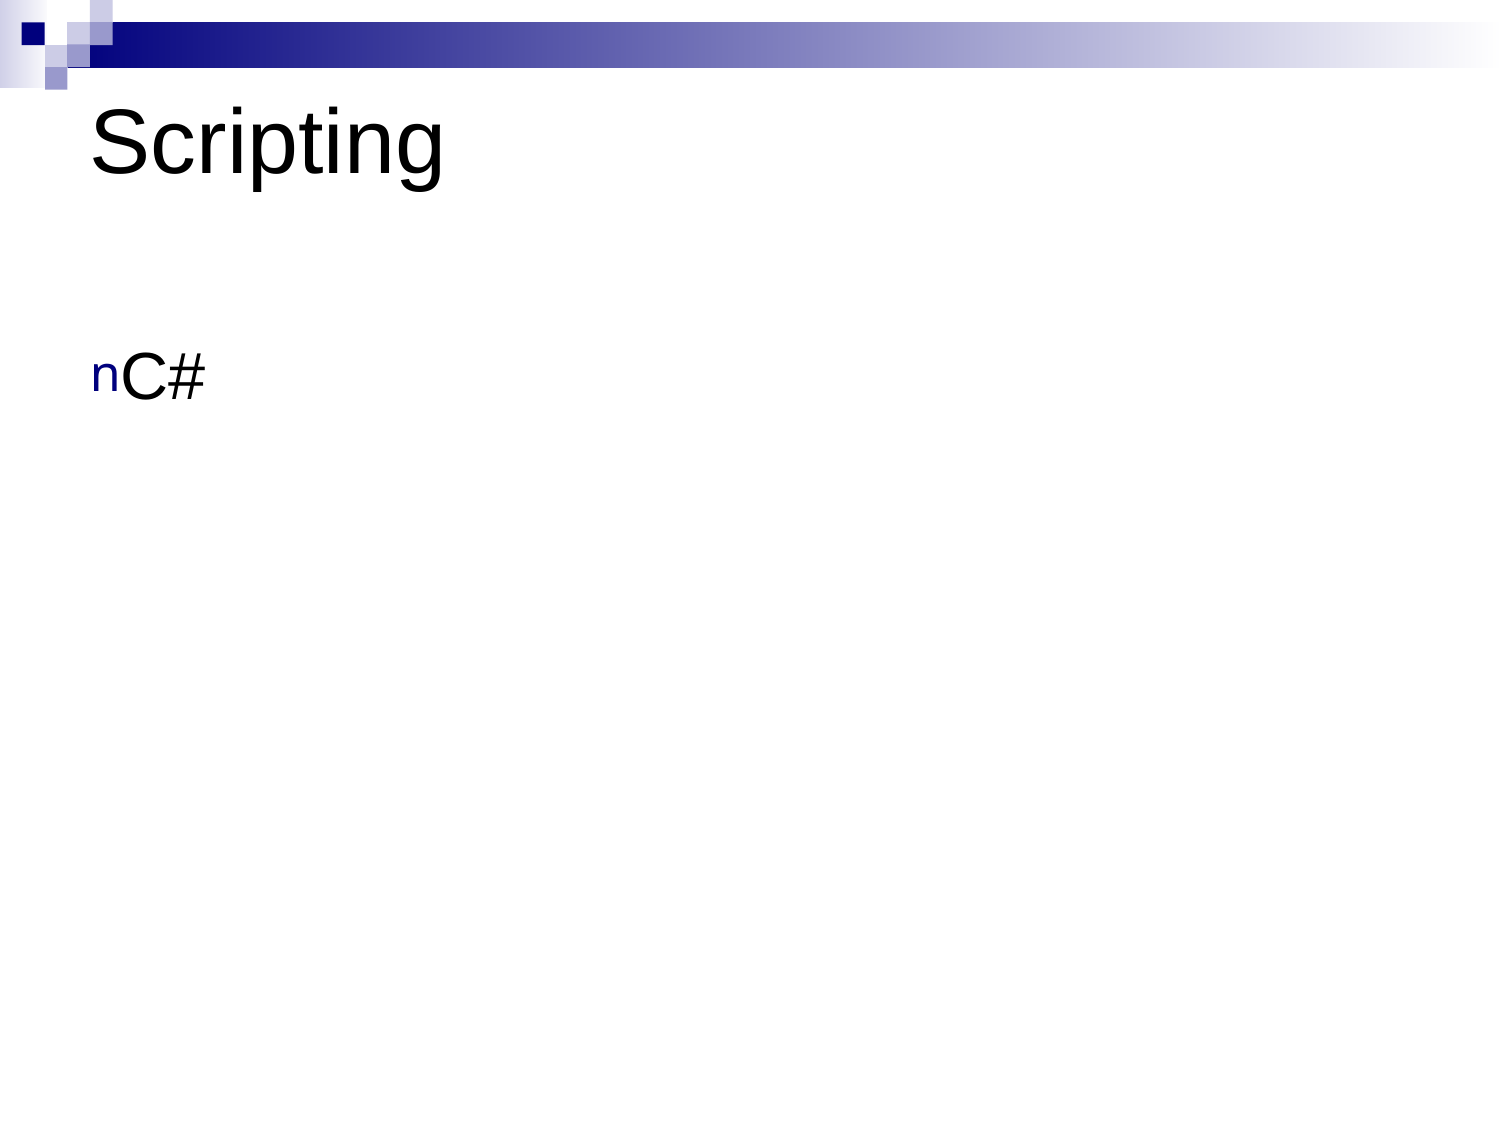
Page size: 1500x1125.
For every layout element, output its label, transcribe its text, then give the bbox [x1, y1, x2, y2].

title Scripting [75, 75, 1425, 300]
list C# [75, 324, 1425, 963]
